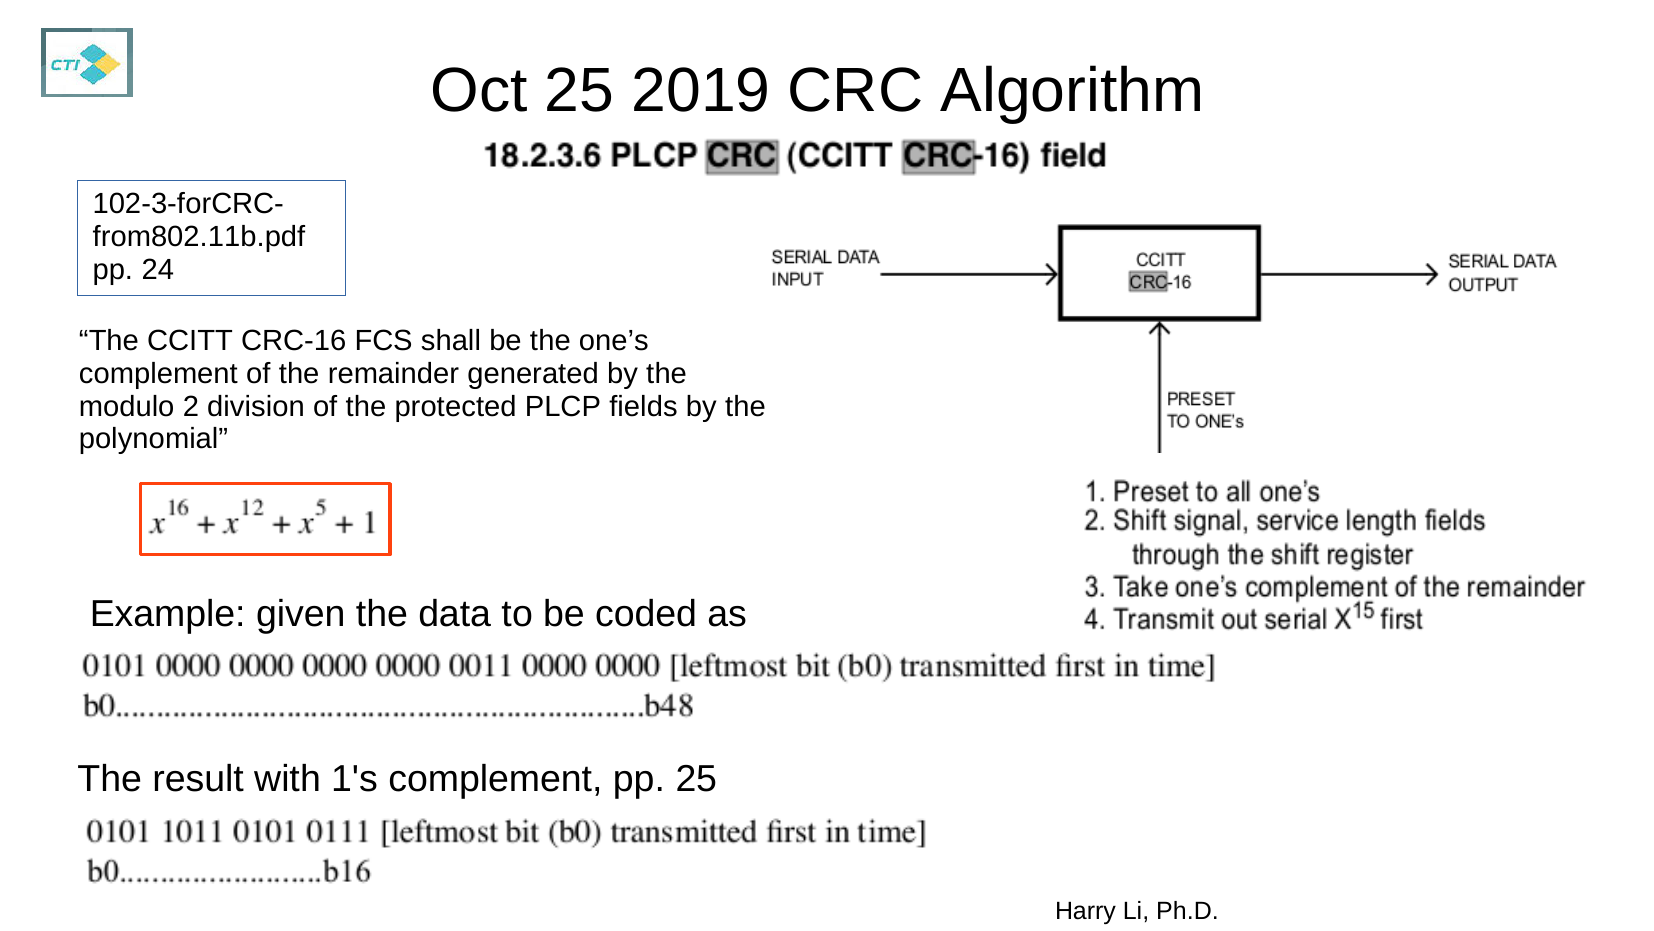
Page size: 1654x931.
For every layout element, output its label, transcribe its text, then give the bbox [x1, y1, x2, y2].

text_box The result with 1's complement, pp. 25 [62, 750, 751, 810]
picture [71, 644, 1227, 731]
text_box Harry Li, Ph.D. [1040, 888, 1585, 931]
text_box Example: given the data to be coded as [75, 585, 856, 645]
text_box 102-3-forCRC-from802.11b.pdf pp. 24 [77, 180, 346, 296]
picture [75, 810, 938, 901]
picture [41, 28, 133, 97]
text_box “The CCITT CRC-16 FCS shall be the one’s complement of the remainder generated by the modulo 2 division of the protected PLCP fields by the polynomial” [64, 316, 765, 466]
title Oct 25 2019 CRC Algorithm [82, 10, 1571, 166]
picture [765, 198, 1606, 640]
picture [480, 134, 1125, 187]
picture [142, 485, 388, 553]
